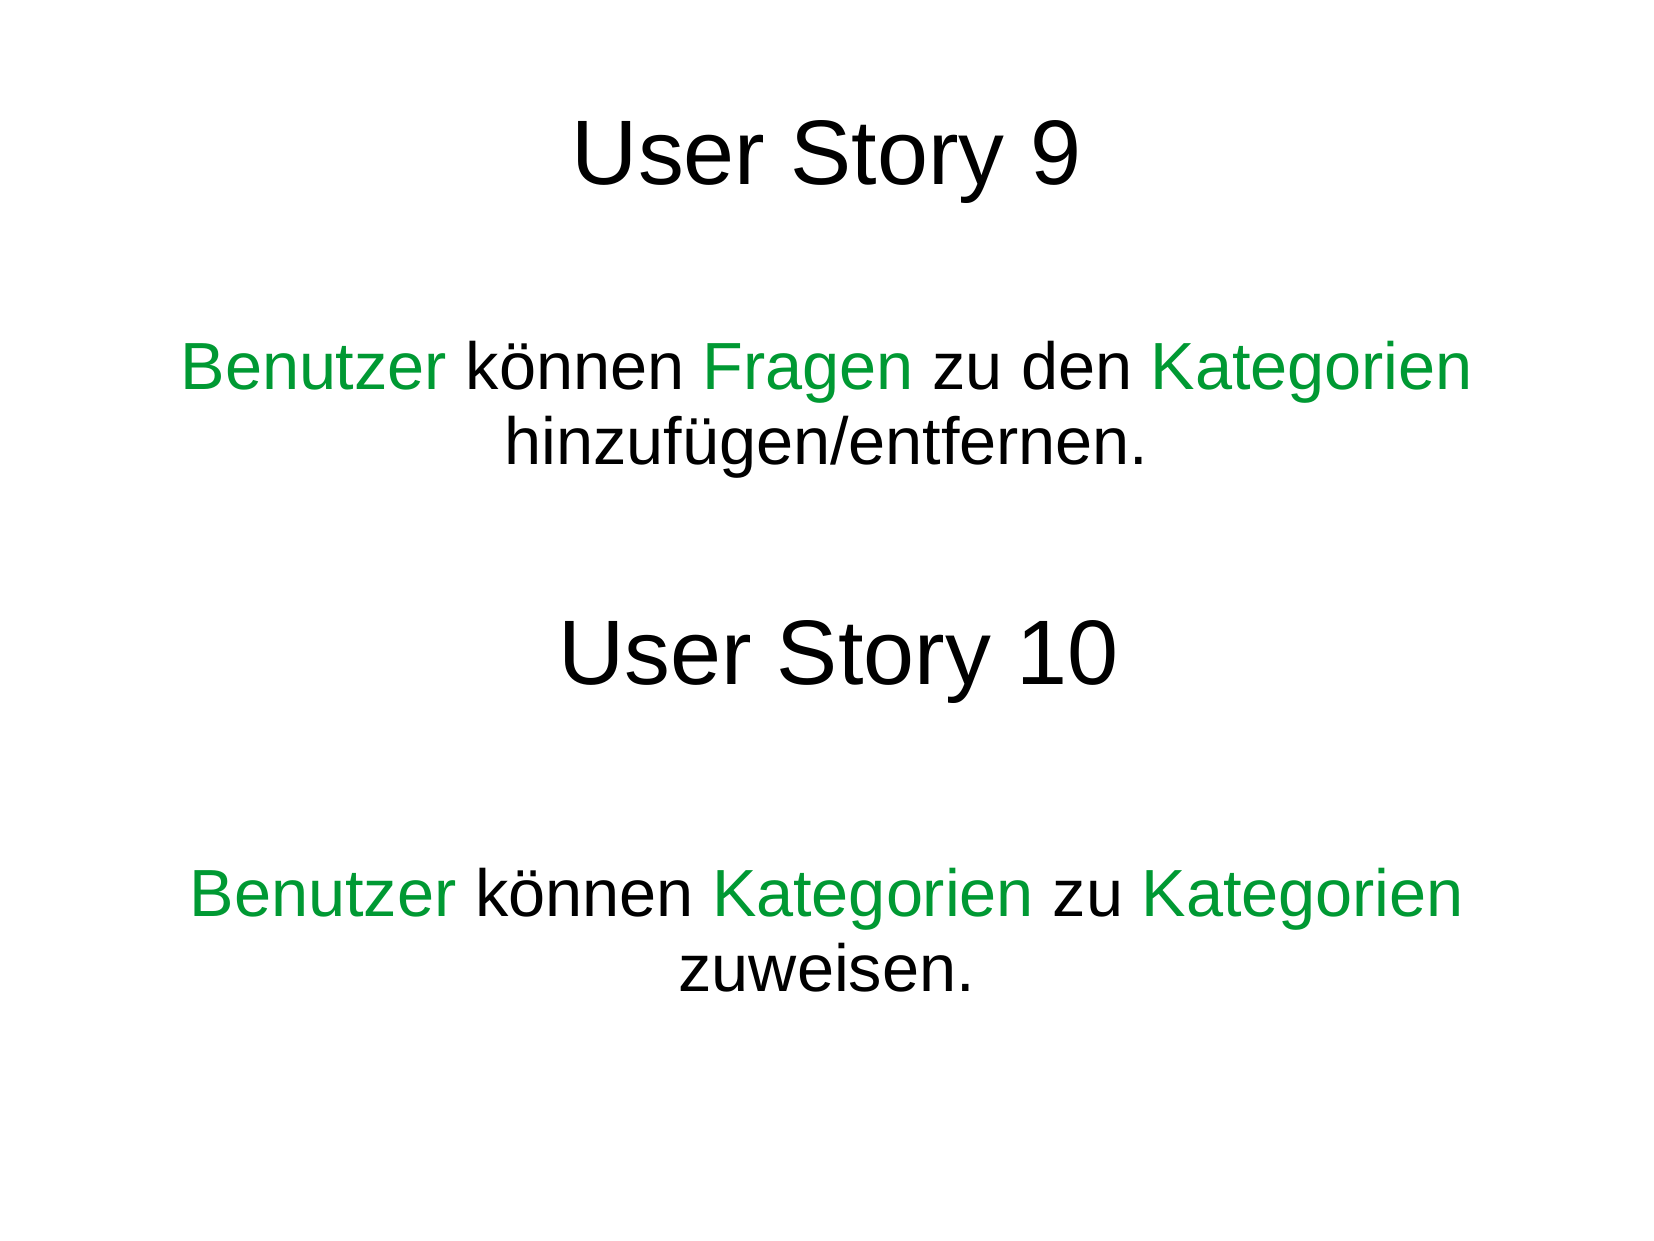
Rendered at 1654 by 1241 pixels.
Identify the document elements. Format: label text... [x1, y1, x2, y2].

title User Story 10 [94, 548, 1583, 756]
title User Story 9 [82, 49, 1571, 236]
text_box Benutzer können Kategorien zu Kategorien zuweisen. [82, 762, 1571, 1099]
subtitle Benutzer können Fragen zu den Kategorien hinzufügen/entfernen. [82, 236, 1571, 573]
